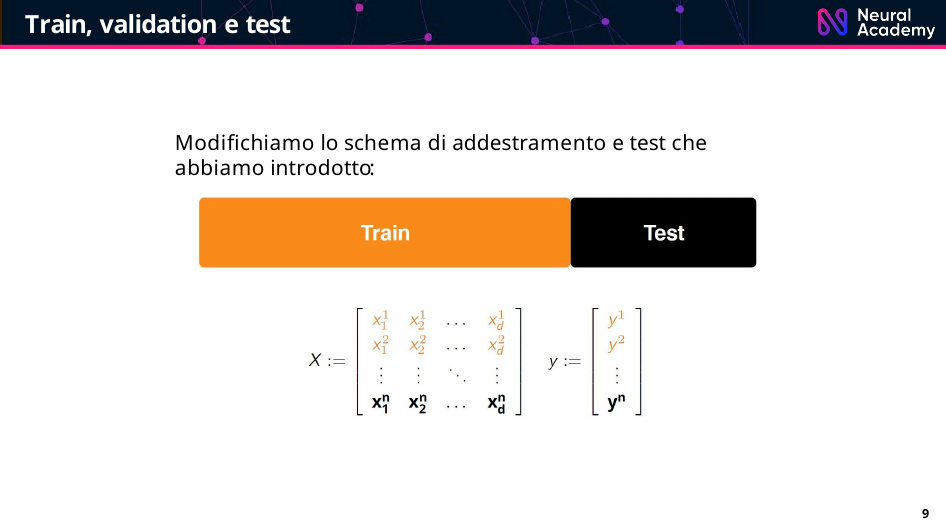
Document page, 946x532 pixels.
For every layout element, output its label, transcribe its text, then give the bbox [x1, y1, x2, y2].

picture [197, 196, 759, 417]
picture [0, 0, 946, 49]
title Train, validation e test [22, 6, 316, 98]
text_box Modiﬁchiamo lo schema di addestramento e test che abbiamo introdotto: [172, 127, 733, 180]
text_box <number> [915, 504, 942, 523]
